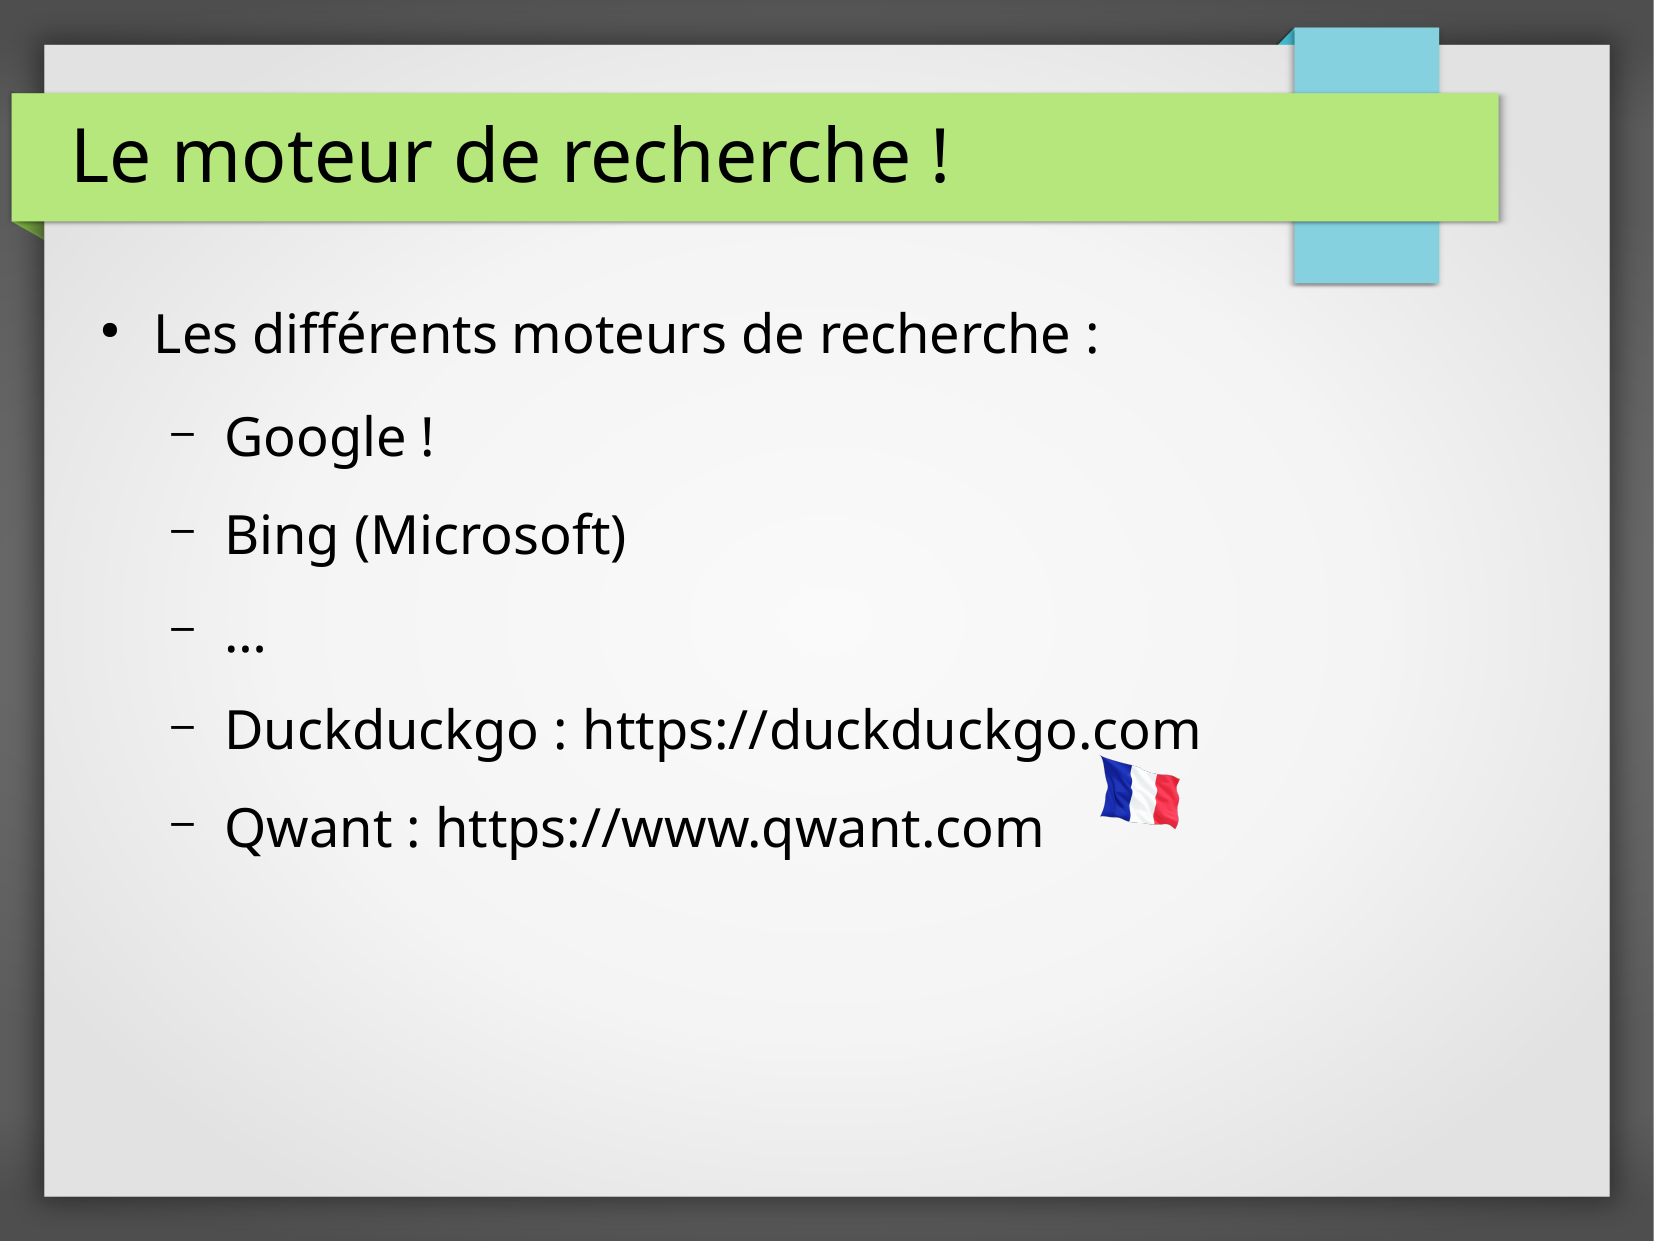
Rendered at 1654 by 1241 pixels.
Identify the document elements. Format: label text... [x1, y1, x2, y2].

title Le moteur de recherche ! [70, 60, 1524, 248]
picture [0, 0, 1654, 1241]
list Les différents moteurs de recherche : Google ! Bing (Microsoft) … Duckduckgo : https://duckduckgo.com Qwant : https://www.qwant.com [82, 295, 1571, 1015]
